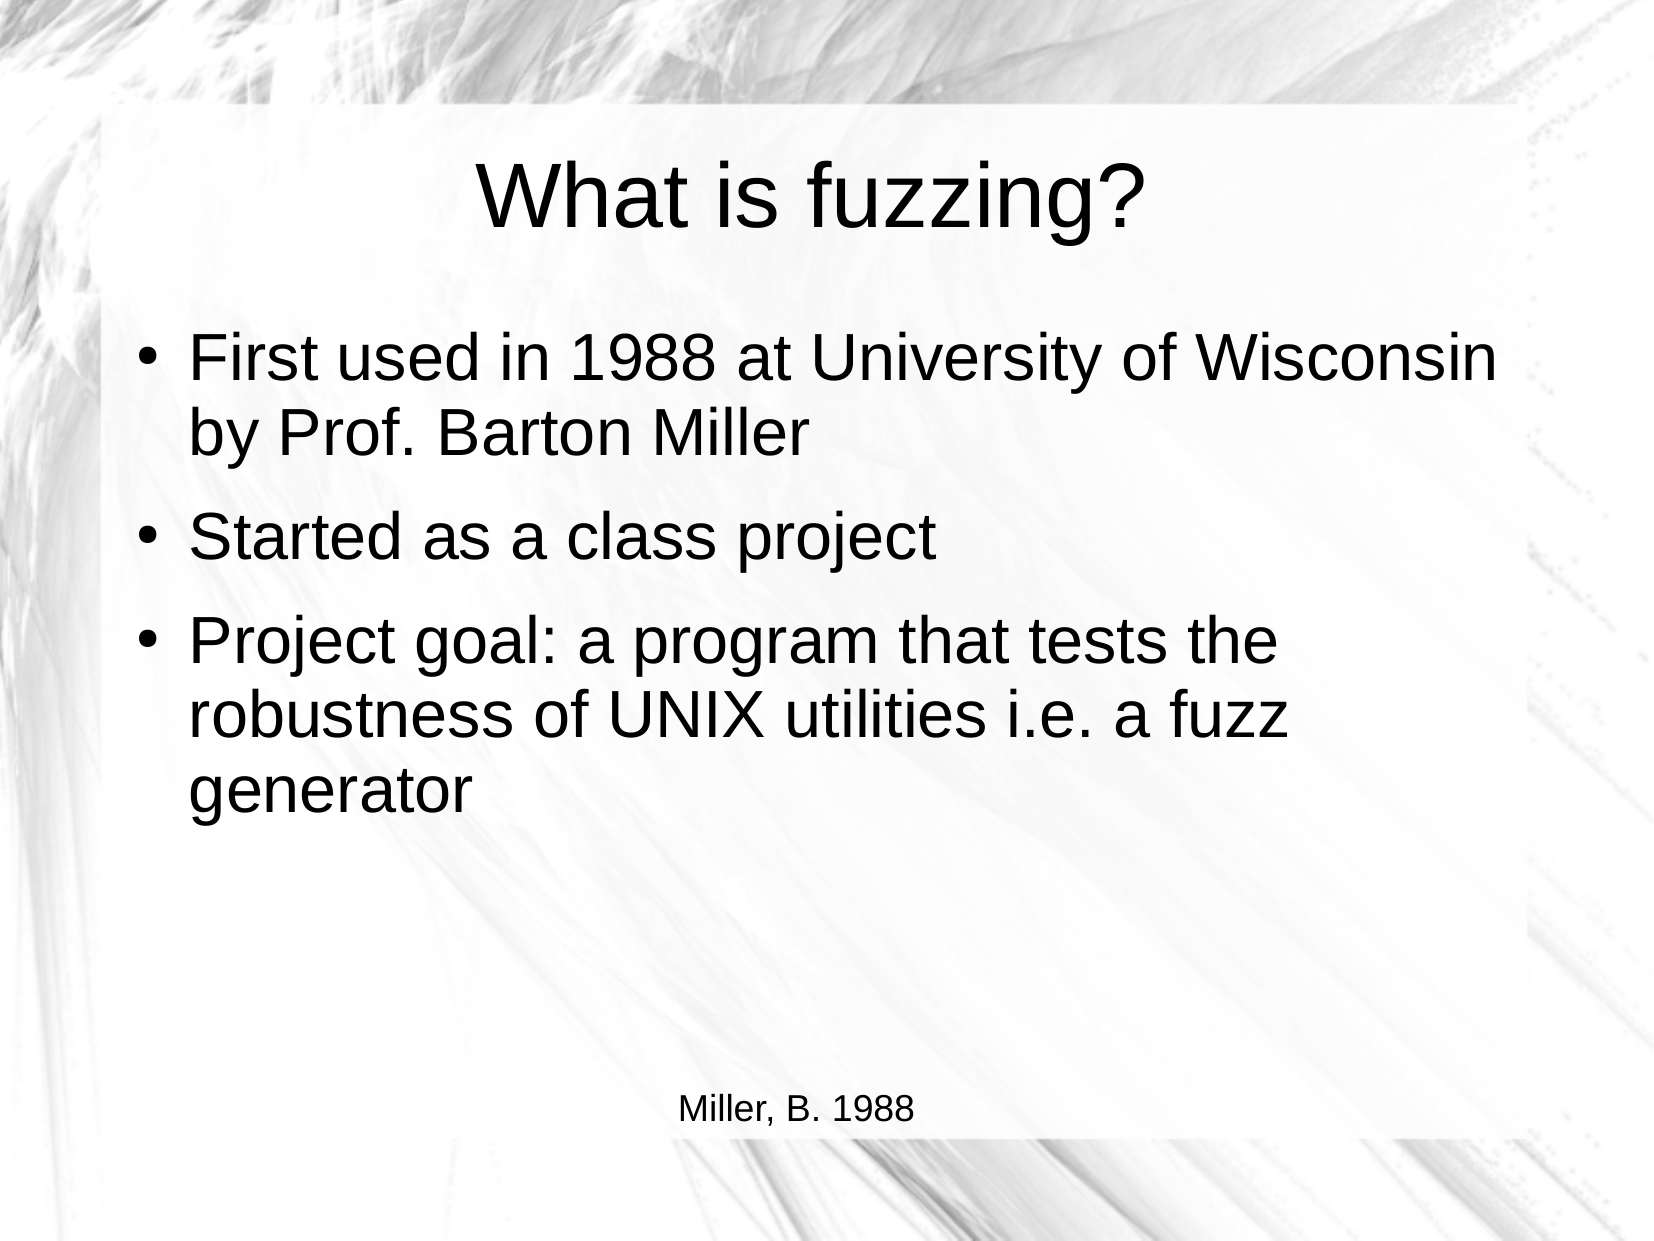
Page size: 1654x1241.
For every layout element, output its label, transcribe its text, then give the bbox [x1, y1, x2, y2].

title What is fuzzing? [118, 112, 1506, 281]
picture [0, 0, 1654, 1241]
list First used in 1988 at University of Wisconsin by Prof. Barton Miller Started as a class project Project goal: a program that tests the robustness of UNIX utilities i.e. a fuzz generator [118, 319, 1571, 1024]
text_box Miller, B. 1988 [663, 1080, 931, 1137]
